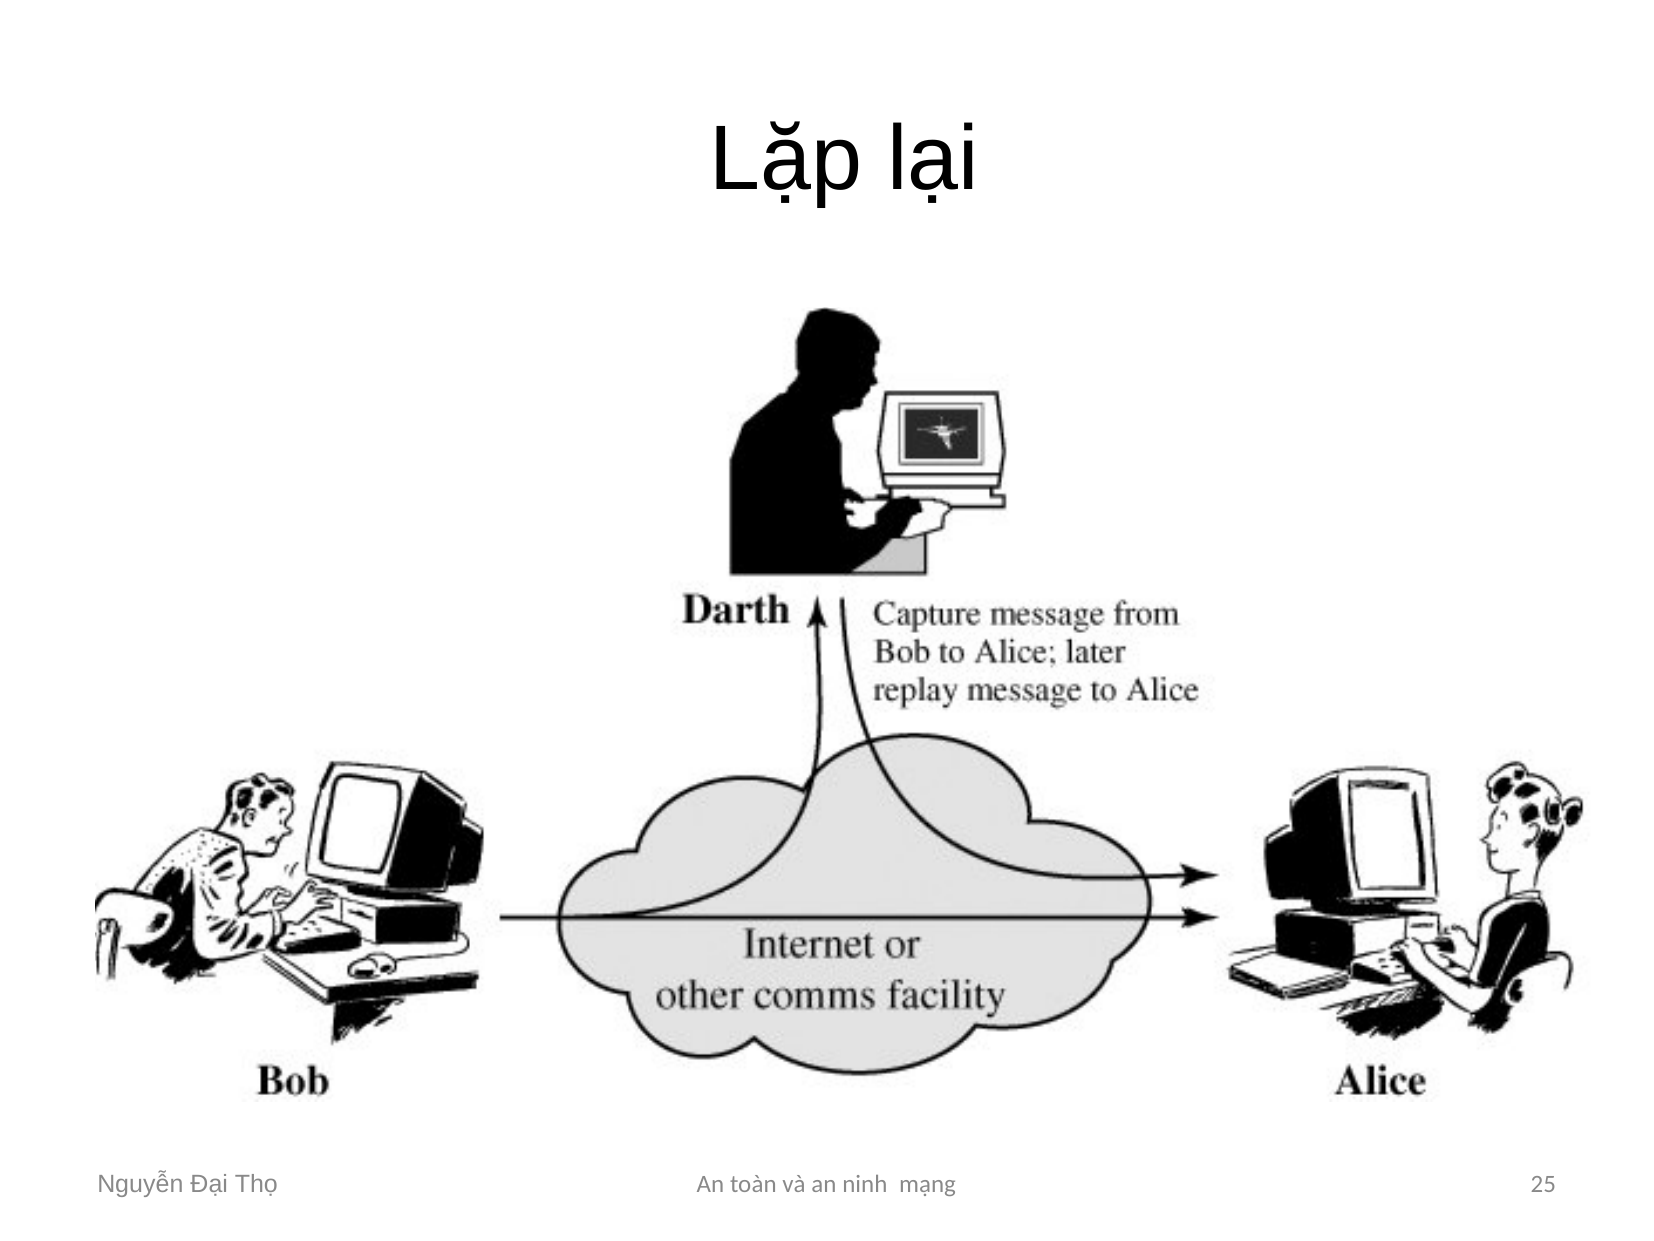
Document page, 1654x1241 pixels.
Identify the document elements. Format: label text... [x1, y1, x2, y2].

title Lặp lại [82, 49, 1571, 257]
text_box <number> [1185, 1149, 1571, 1216]
text_box An toàn và an ninh mạng [564, 1149, 1089, 1216]
picture [95, 307, 1595, 1102]
text_box Nguyễn Đại Thọ [82, 1149, 469, 1216]
